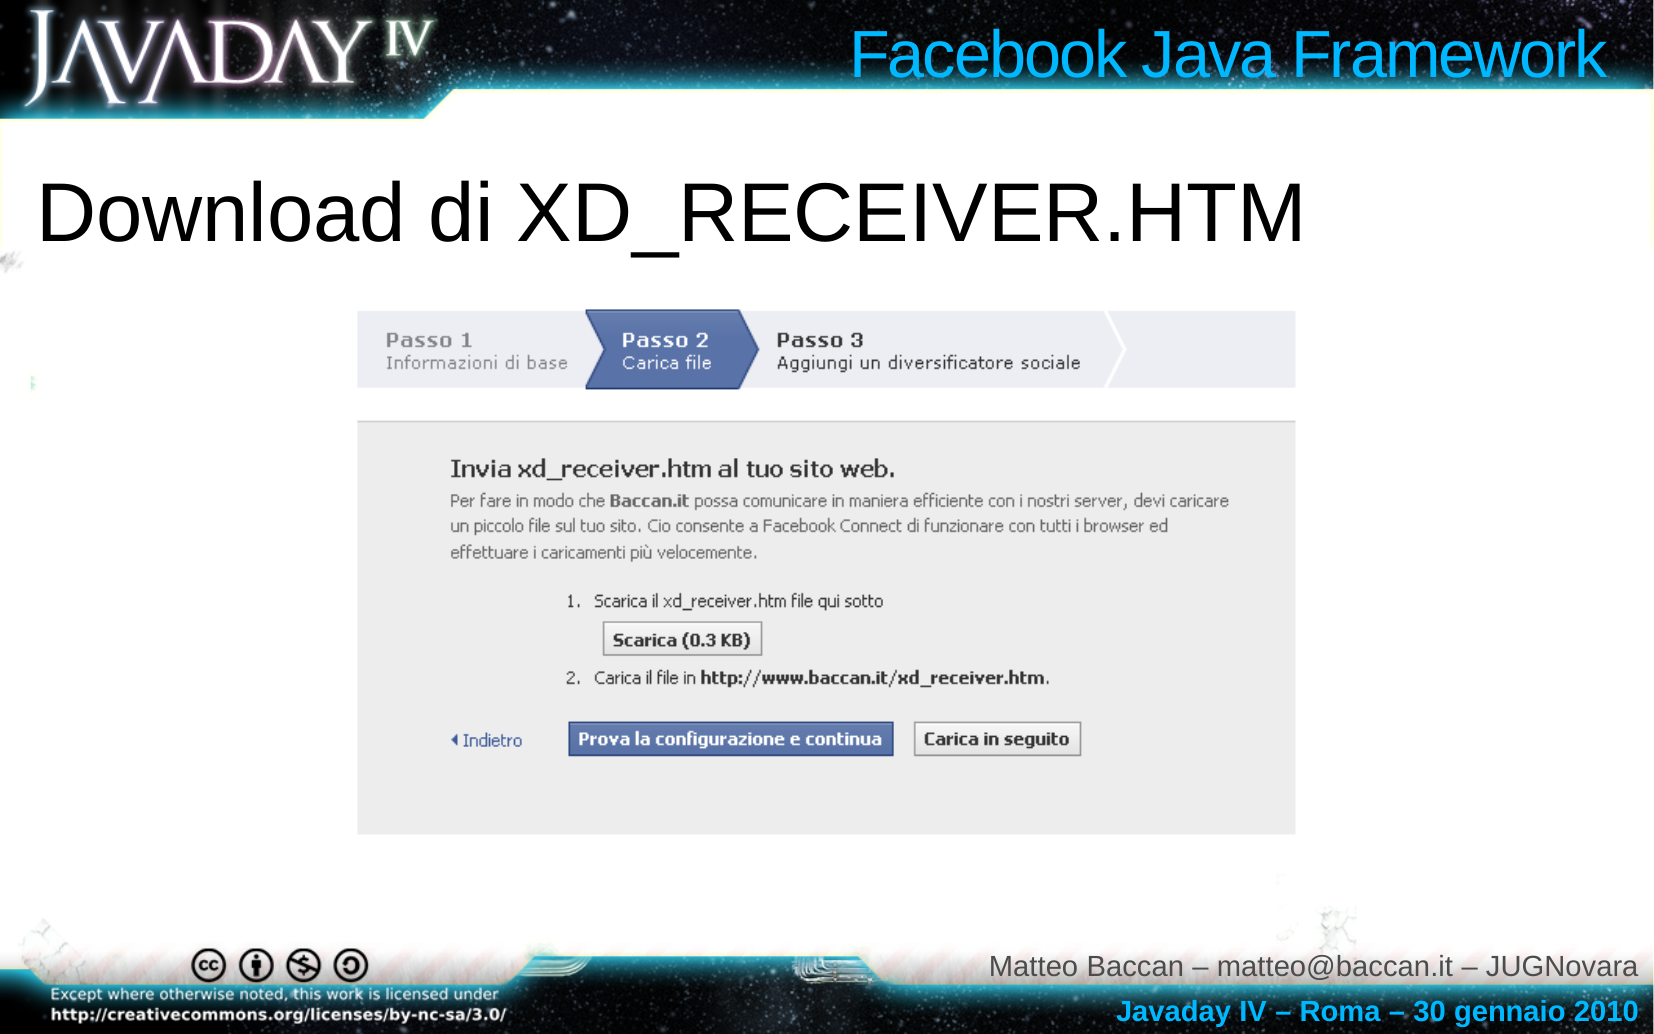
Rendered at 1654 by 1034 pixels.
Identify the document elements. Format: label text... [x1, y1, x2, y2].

title Facebook Java Framework [132, 5, 1609, 103]
text_box Download di XD_RECEIVER.HTM [21, 158, 1610, 275]
picture [0, 0, 1654, 1034]
